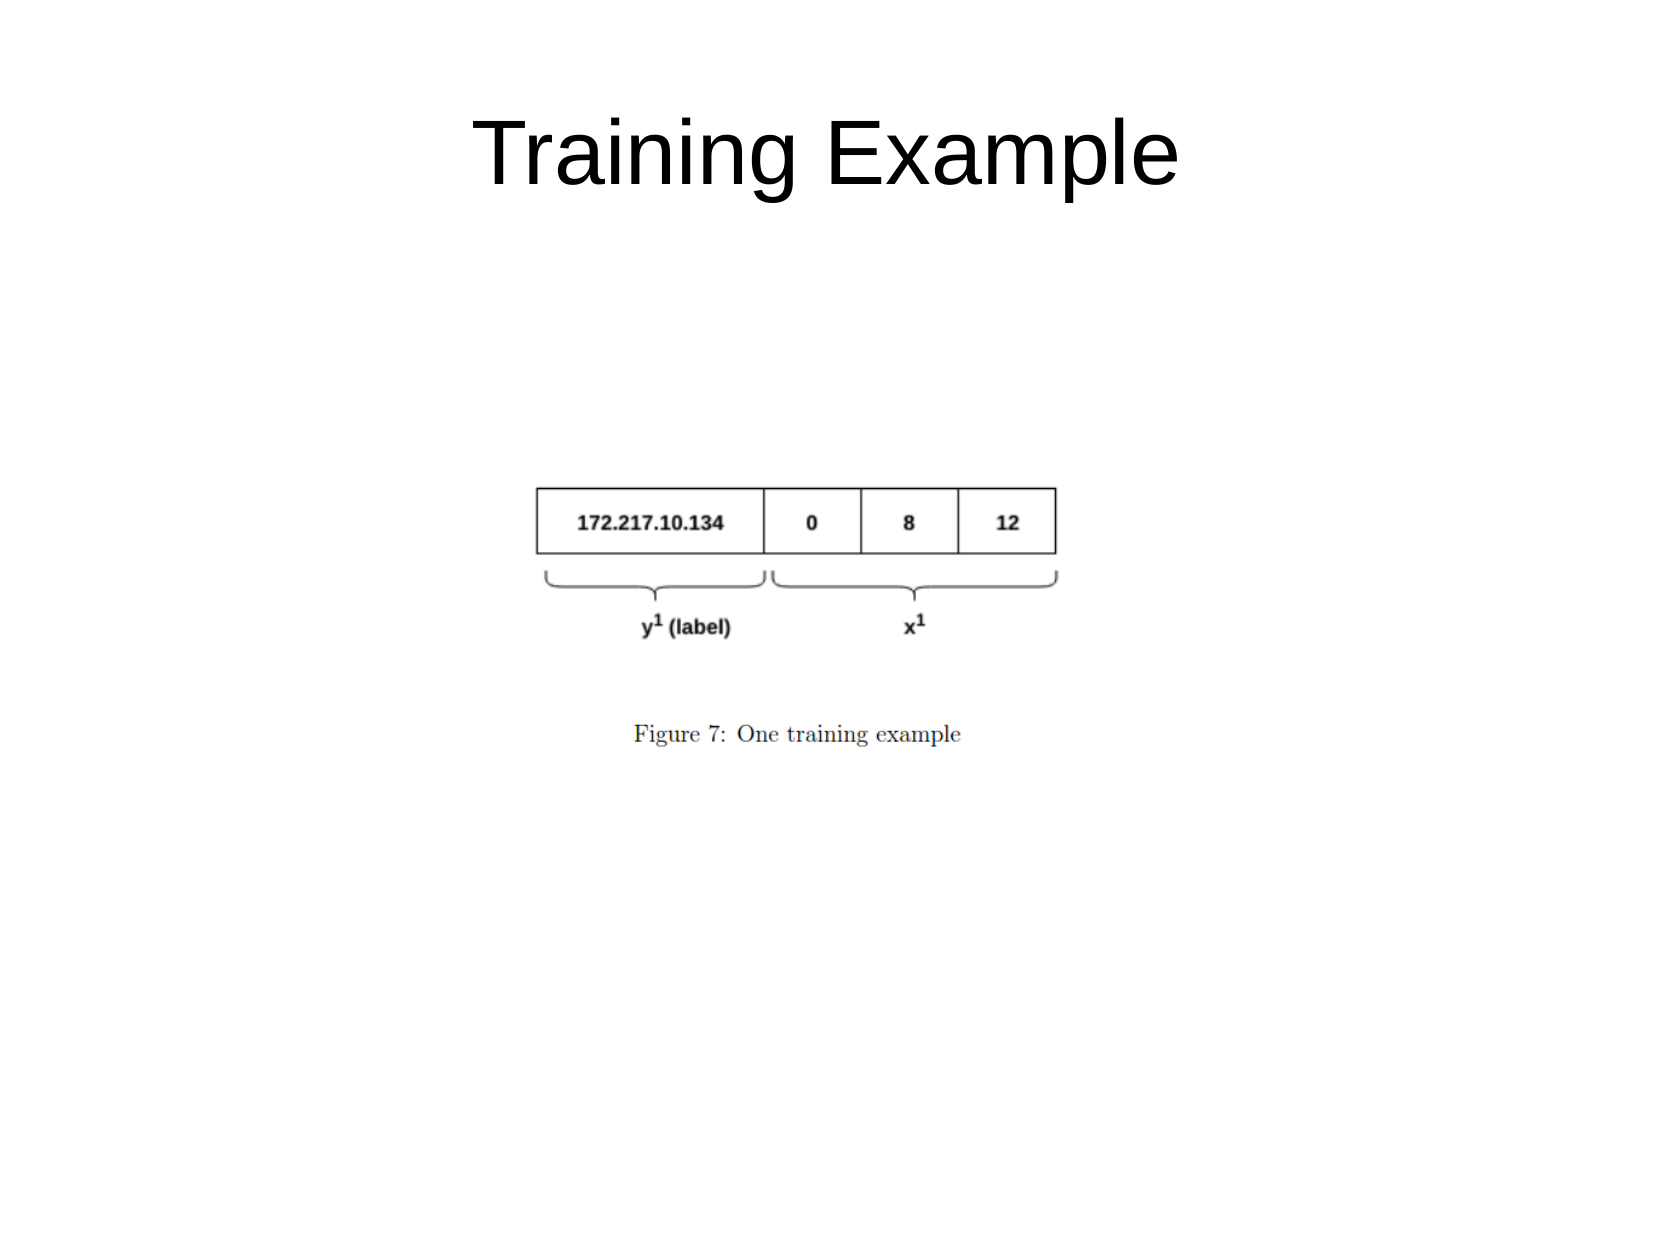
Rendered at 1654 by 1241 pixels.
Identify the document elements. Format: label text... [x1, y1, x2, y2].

title Training Example [82, 49, 1571, 257]
picture [492, 471, 1170, 771]
